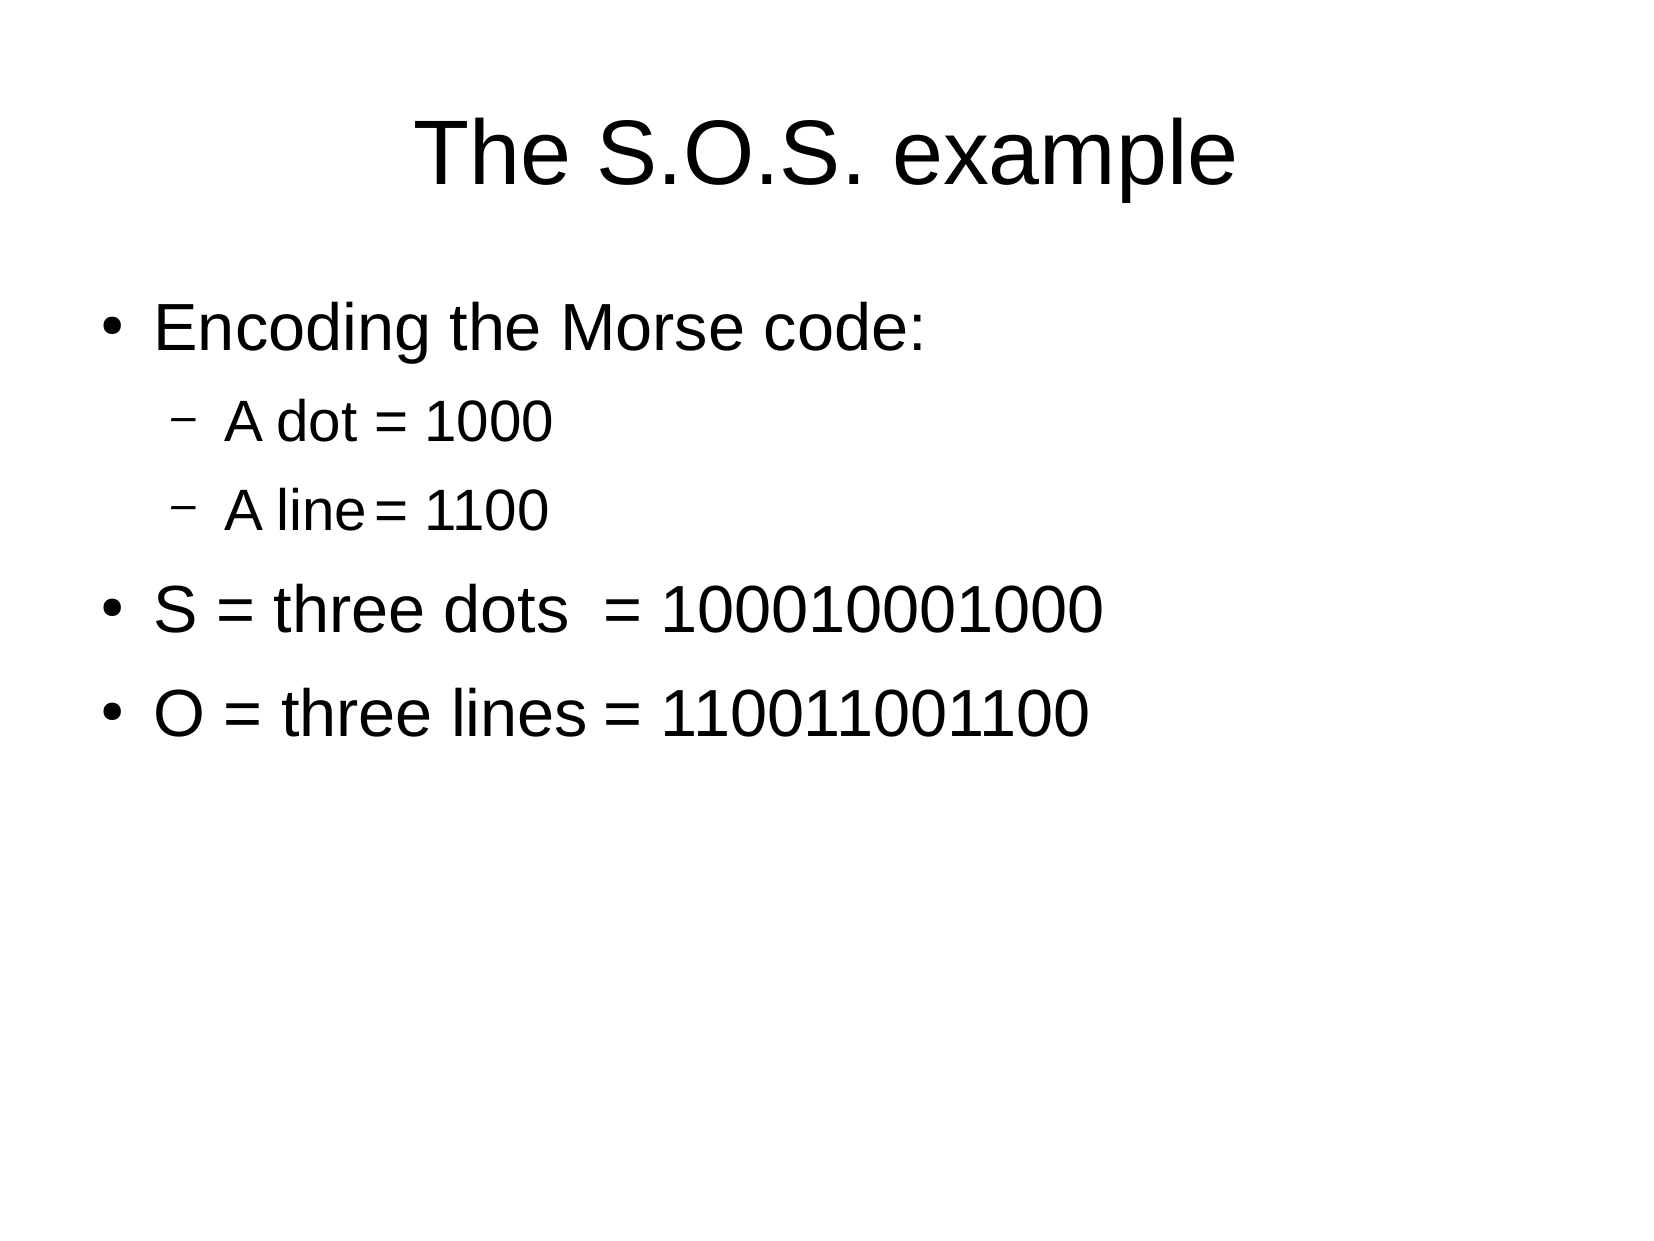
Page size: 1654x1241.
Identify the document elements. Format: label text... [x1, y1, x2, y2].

list Encoding the Morse code: A dot = 1000 A line = 1100 S = three dots = 100010001000 O = three lines = 110011001100 [82, 290, 1571, 1010]
title The S.O.S. example [82, 49, 1571, 257]
